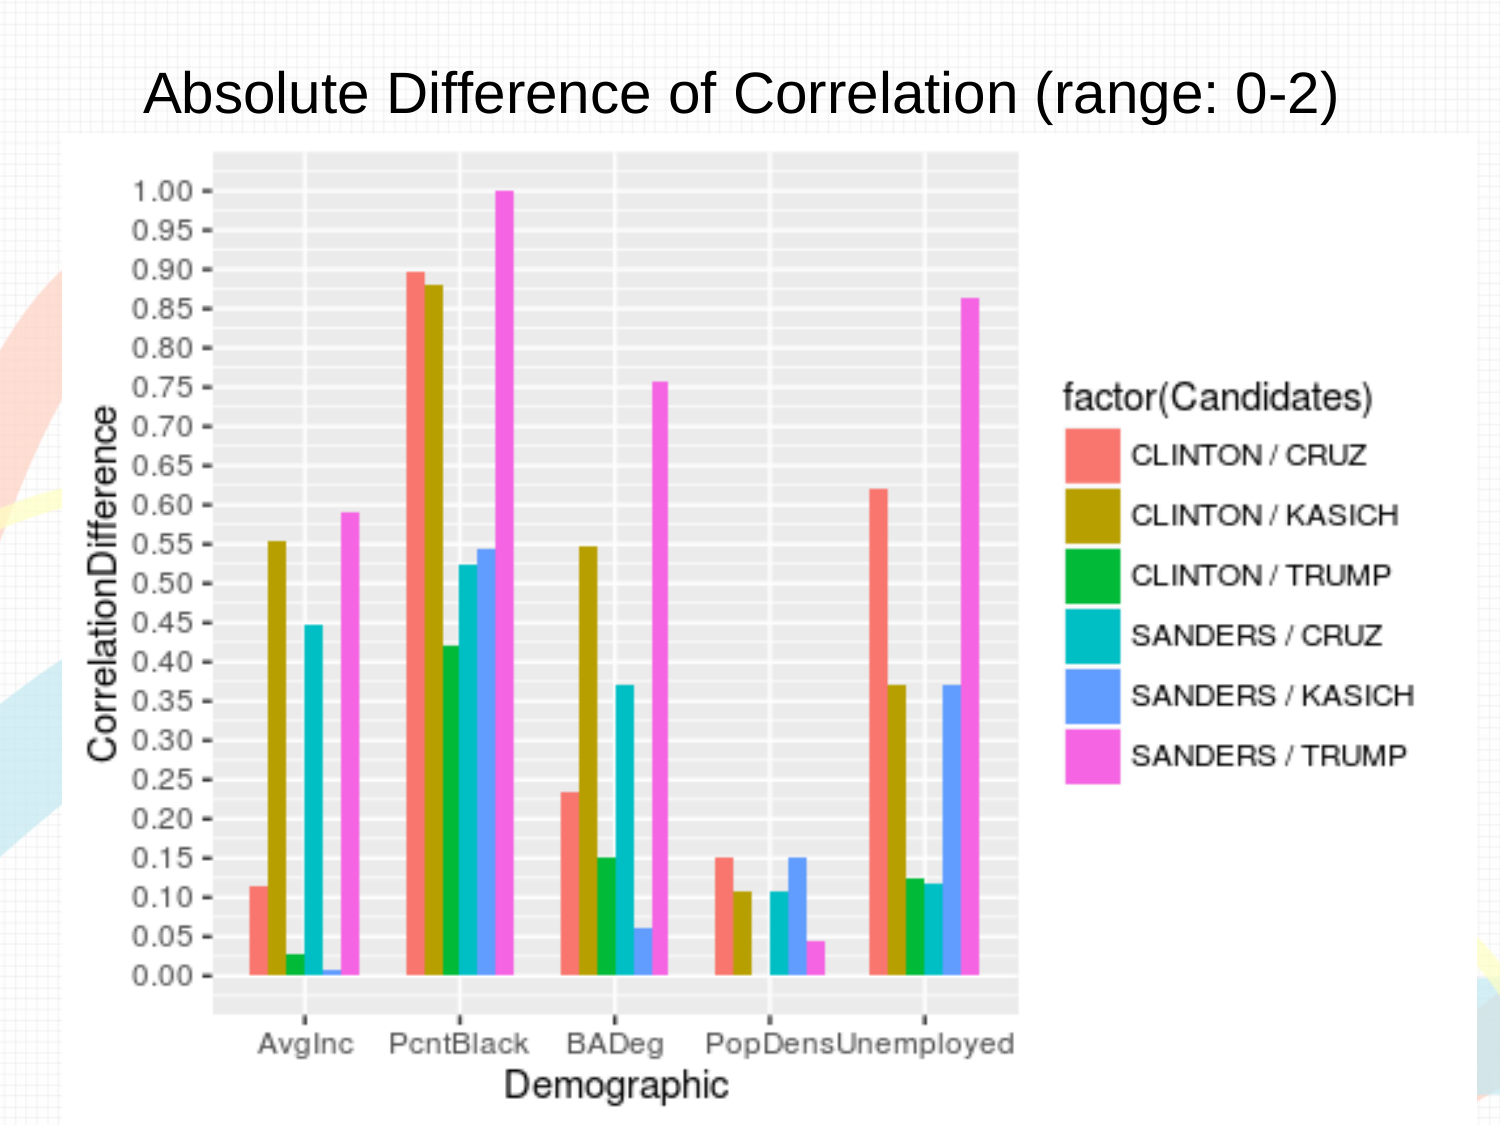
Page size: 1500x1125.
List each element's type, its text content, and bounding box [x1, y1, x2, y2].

title Absolute Difference of Correlation (range: 0-2) [67, 0, 1418, 134]
picture [62, 134, 1477, 1125]
